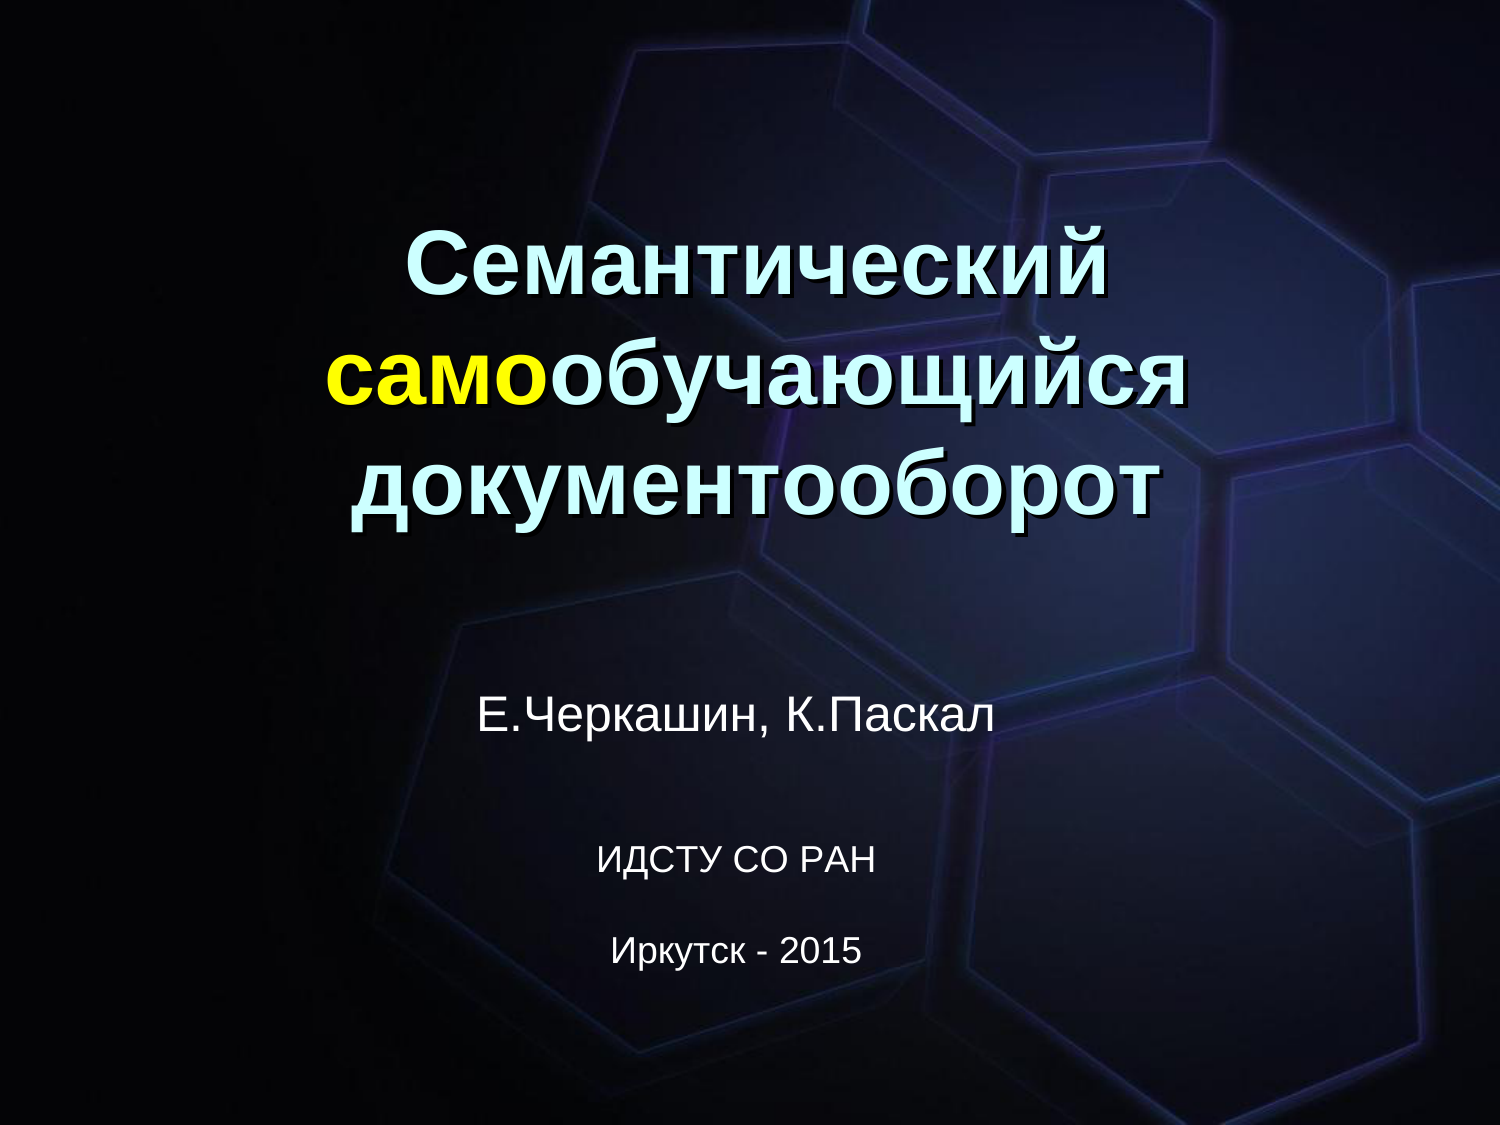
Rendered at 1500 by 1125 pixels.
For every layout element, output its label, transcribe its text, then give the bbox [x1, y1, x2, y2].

picture [0, 0, 1500, 1125]
subtitle Е.Черкашин, К.Паскал ИДСТУ СО РАН Иркутск - 2015 [15, 685, 1457, 1020]
title Семантический самообучающийся документооборот [31, 140, 1485, 596]
